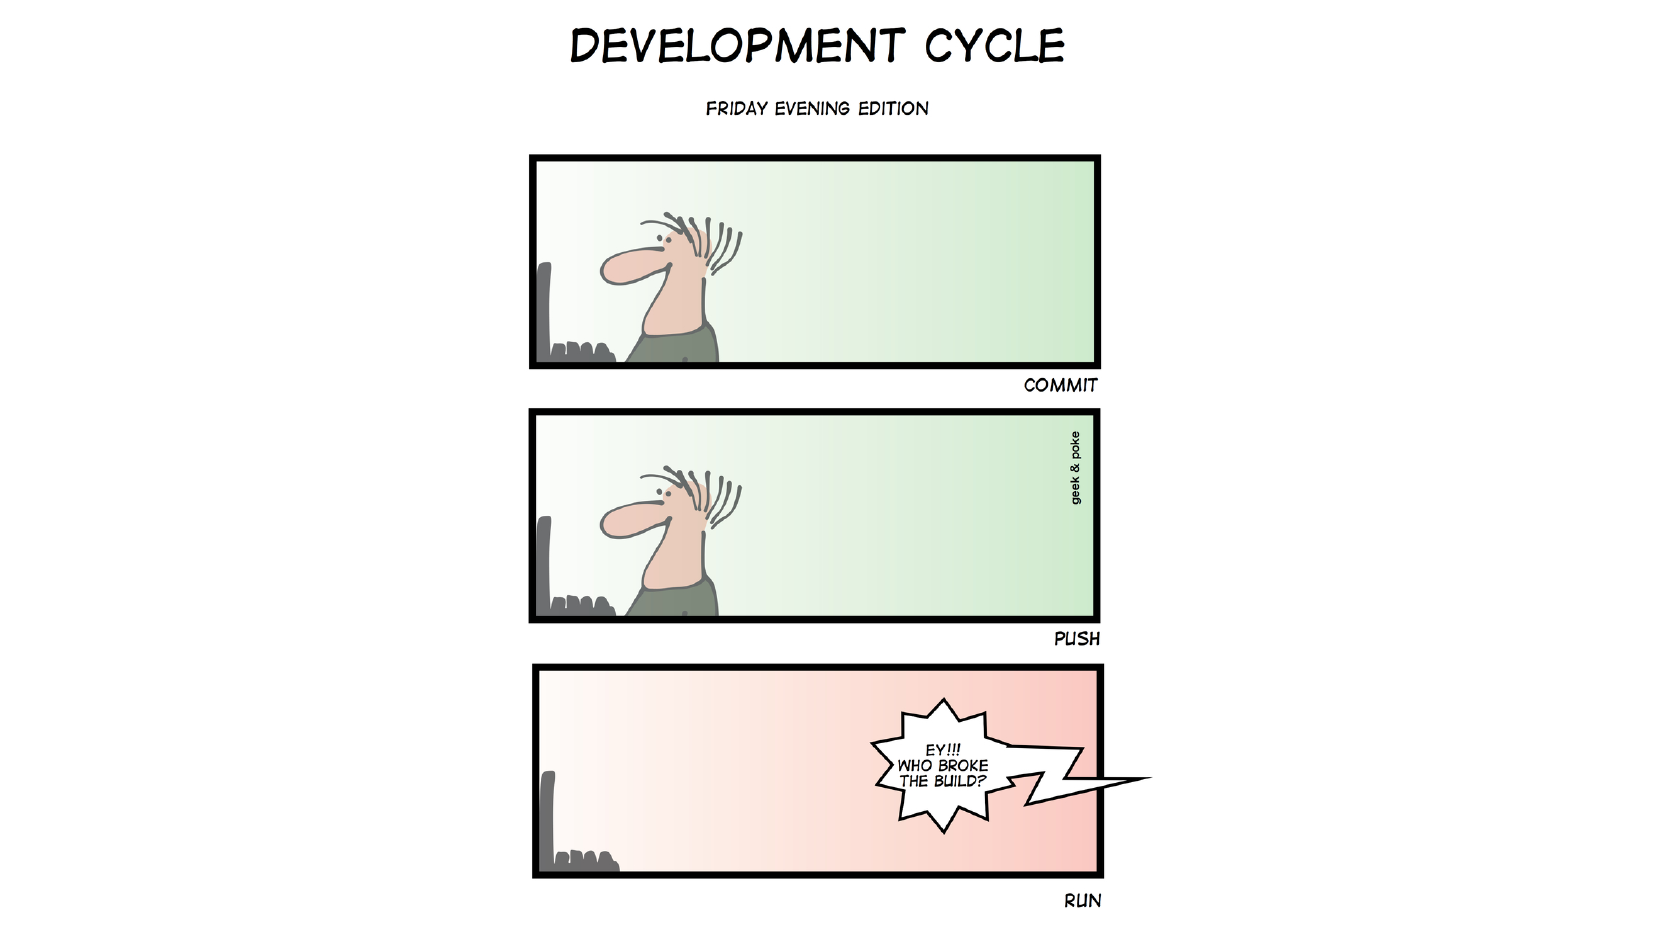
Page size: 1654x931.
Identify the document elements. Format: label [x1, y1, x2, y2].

picture [524, 23, 1153, 910]
